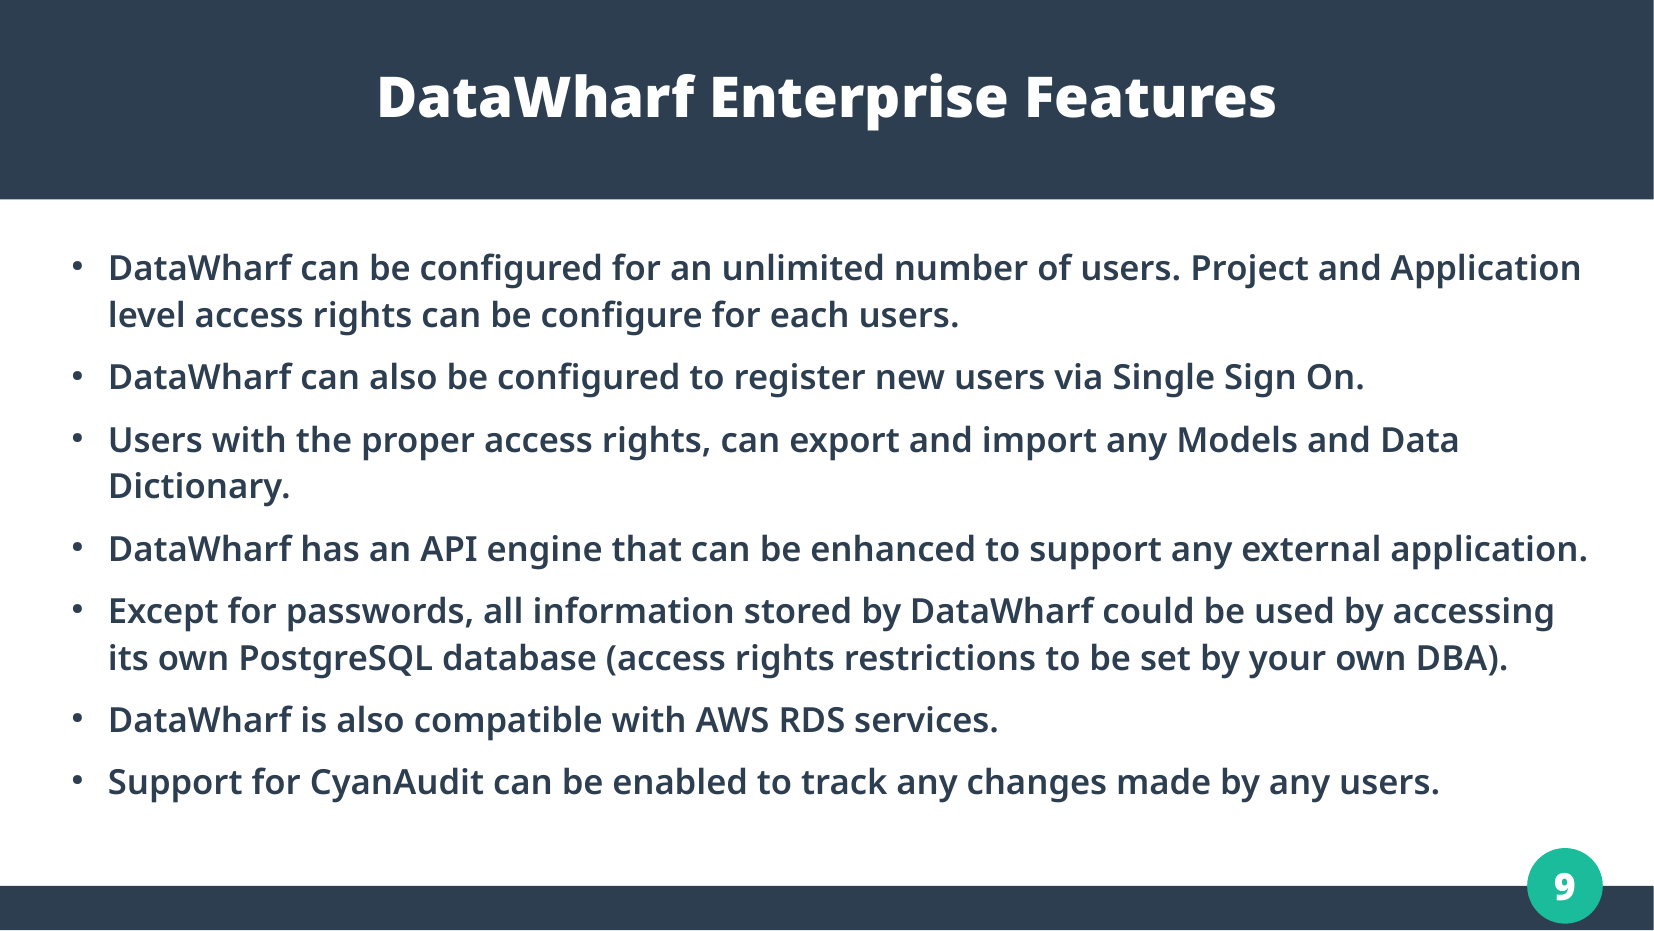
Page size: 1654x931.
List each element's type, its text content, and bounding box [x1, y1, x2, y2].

list DataWharf can be configured for an unlimited number of users. Project and Application level access rights can be configure for each users. DataWharf can also be configured to register new users via Single Sign On. Users with the proper access rights, can export and import any Models and Data Dictionary. DataWharf has an API engine that can be enhanced to support any external application. Except for passwords, all information stored by DataWharf could be used by accessing its own PostgreSQL database (access rights restrictions to be set by your own DBA). DataWharf is also compatible with AWS RDS services. Support for CyanAudit can be enabled to track any changes made by any users. [59, 243, 1595, 864]
title DataWharf Enterprise Features [59, 37, 1595, 156]
